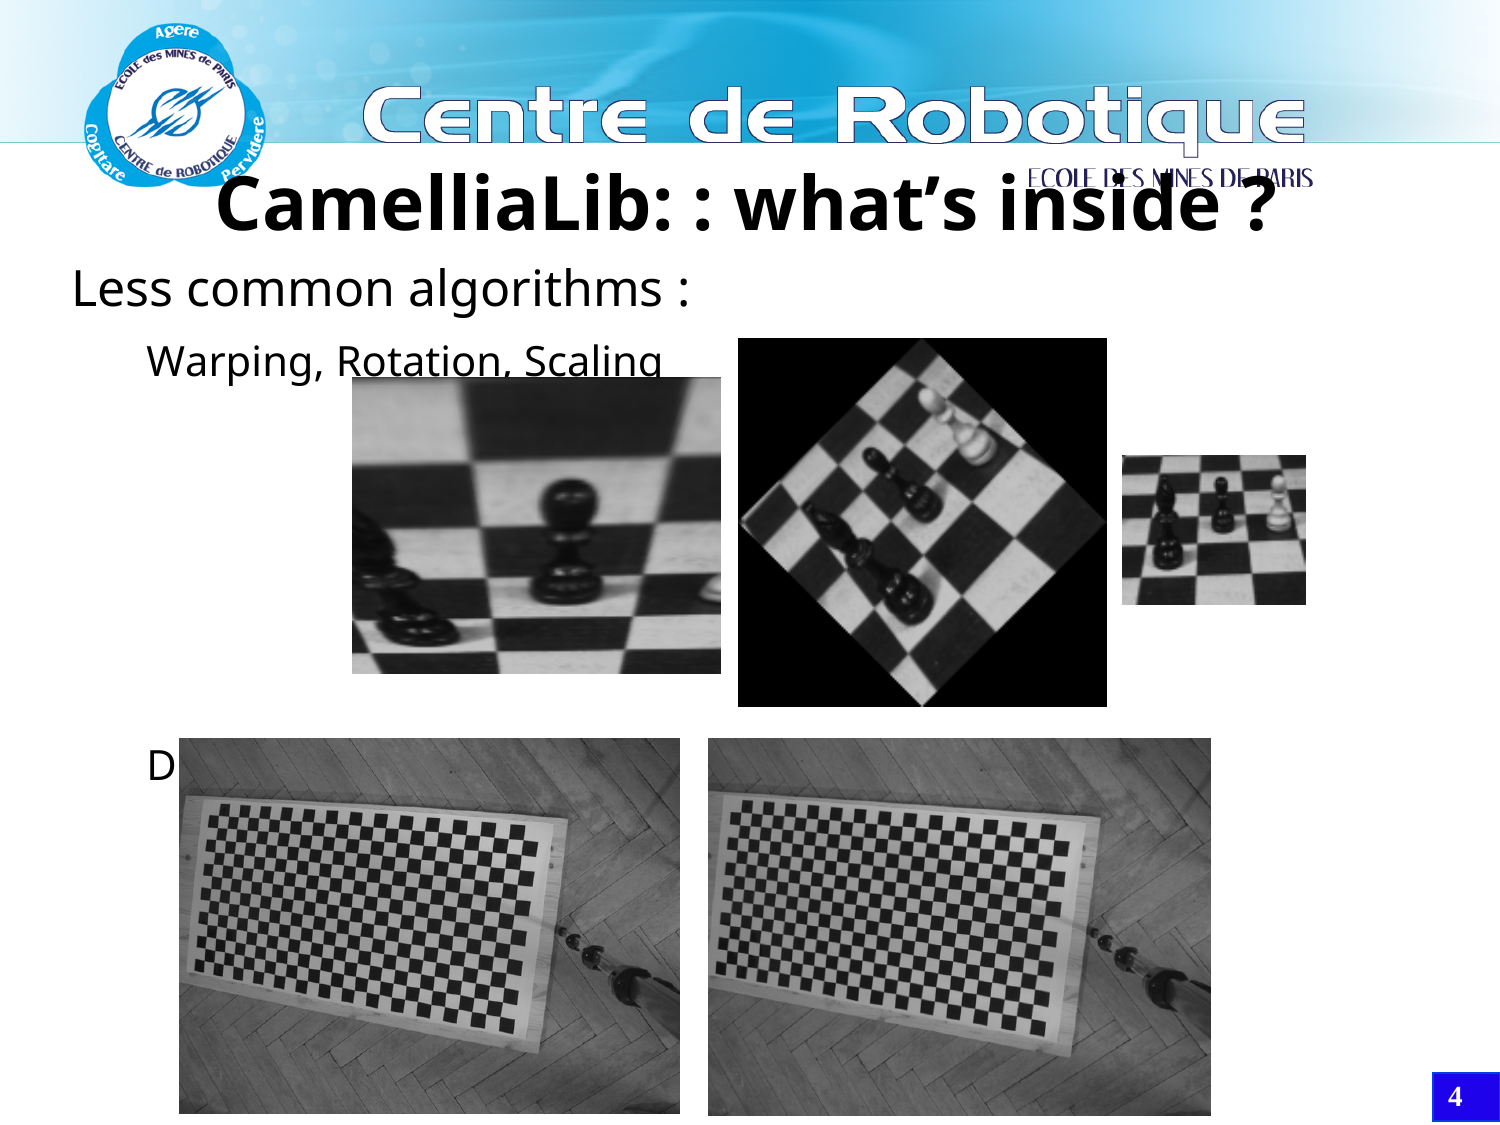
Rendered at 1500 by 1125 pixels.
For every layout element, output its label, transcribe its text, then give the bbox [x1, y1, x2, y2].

picture [0, 0, 1500, 1125]
list Less common algorithms : Warping, Rotation, Scaling Distortion correction [56, 245, 1388, 856]
title CamelliaLib: : what’s inside ? [108, 142, 1384, 245]
